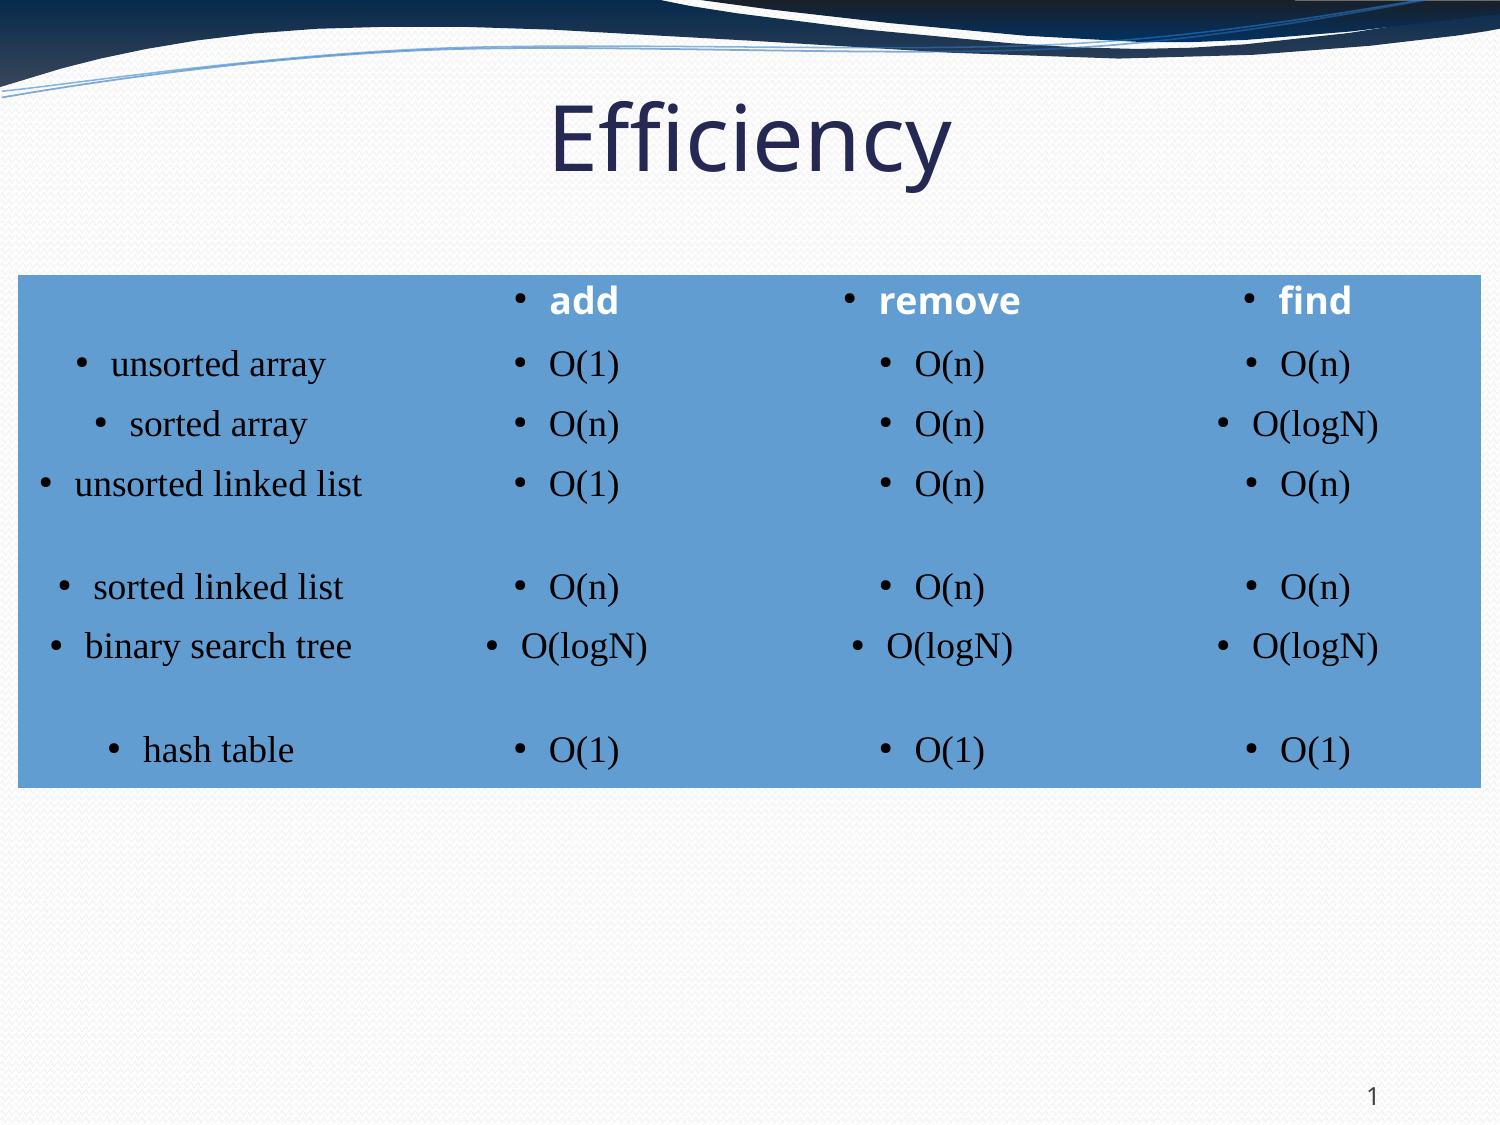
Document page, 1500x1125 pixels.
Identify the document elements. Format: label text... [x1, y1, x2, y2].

table_header [18, 275, 384, 343]
table_cell O(n) [384, 566, 749, 625]
table_cell O(n) [749, 403, 1115, 463]
table_header find [1115, 275, 1481, 343]
table_cell unsorted linked list [18, 463, 384, 566]
table_cell hash table [18, 729, 384, 788]
table_cell binary search tree [18, 625, 384, 729]
title Efficiency [75, 72, 1426, 188]
table_cell O(n) [1115, 566, 1481, 625]
table_header add [384, 275, 749, 343]
table_cell O(n) [749, 463, 1115, 566]
table_cell O(n) [384, 403, 749, 463]
table_cell sorted array [18, 403, 384, 463]
table_cell O(logN) [1115, 403, 1481, 463]
table_cell O(1) [749, 729, 1115, 788]
table_cell O(1) [384, 729, 749, 788]
table_cell O(1) [384, 463, 749, 566]
table_cell unsorted array [18, 343, 384, 403]
table_cell O(n) [749, 566, 1115, 625]
table_cell sorted linked list [18, 566, 384, 625]
table_cell O(1) [384, 343, 749, 403]
table_header remove [749, 275, 1115, 343]
table_cell O(logN) [1115, 625, 1481, 729]
table_cell O(logN) [384, 625, 749, 729]
table_cell O(n) [749, 343, 1115, 403]
table_cell O(n) [1115, 343, 1481, 403]
table_cell O(n) [1115, 463, 1481, 566]
table_cell O(logN) [749, 625, 1115, 729]
table_cell O(1) [1115, 729, 1481, 788]
